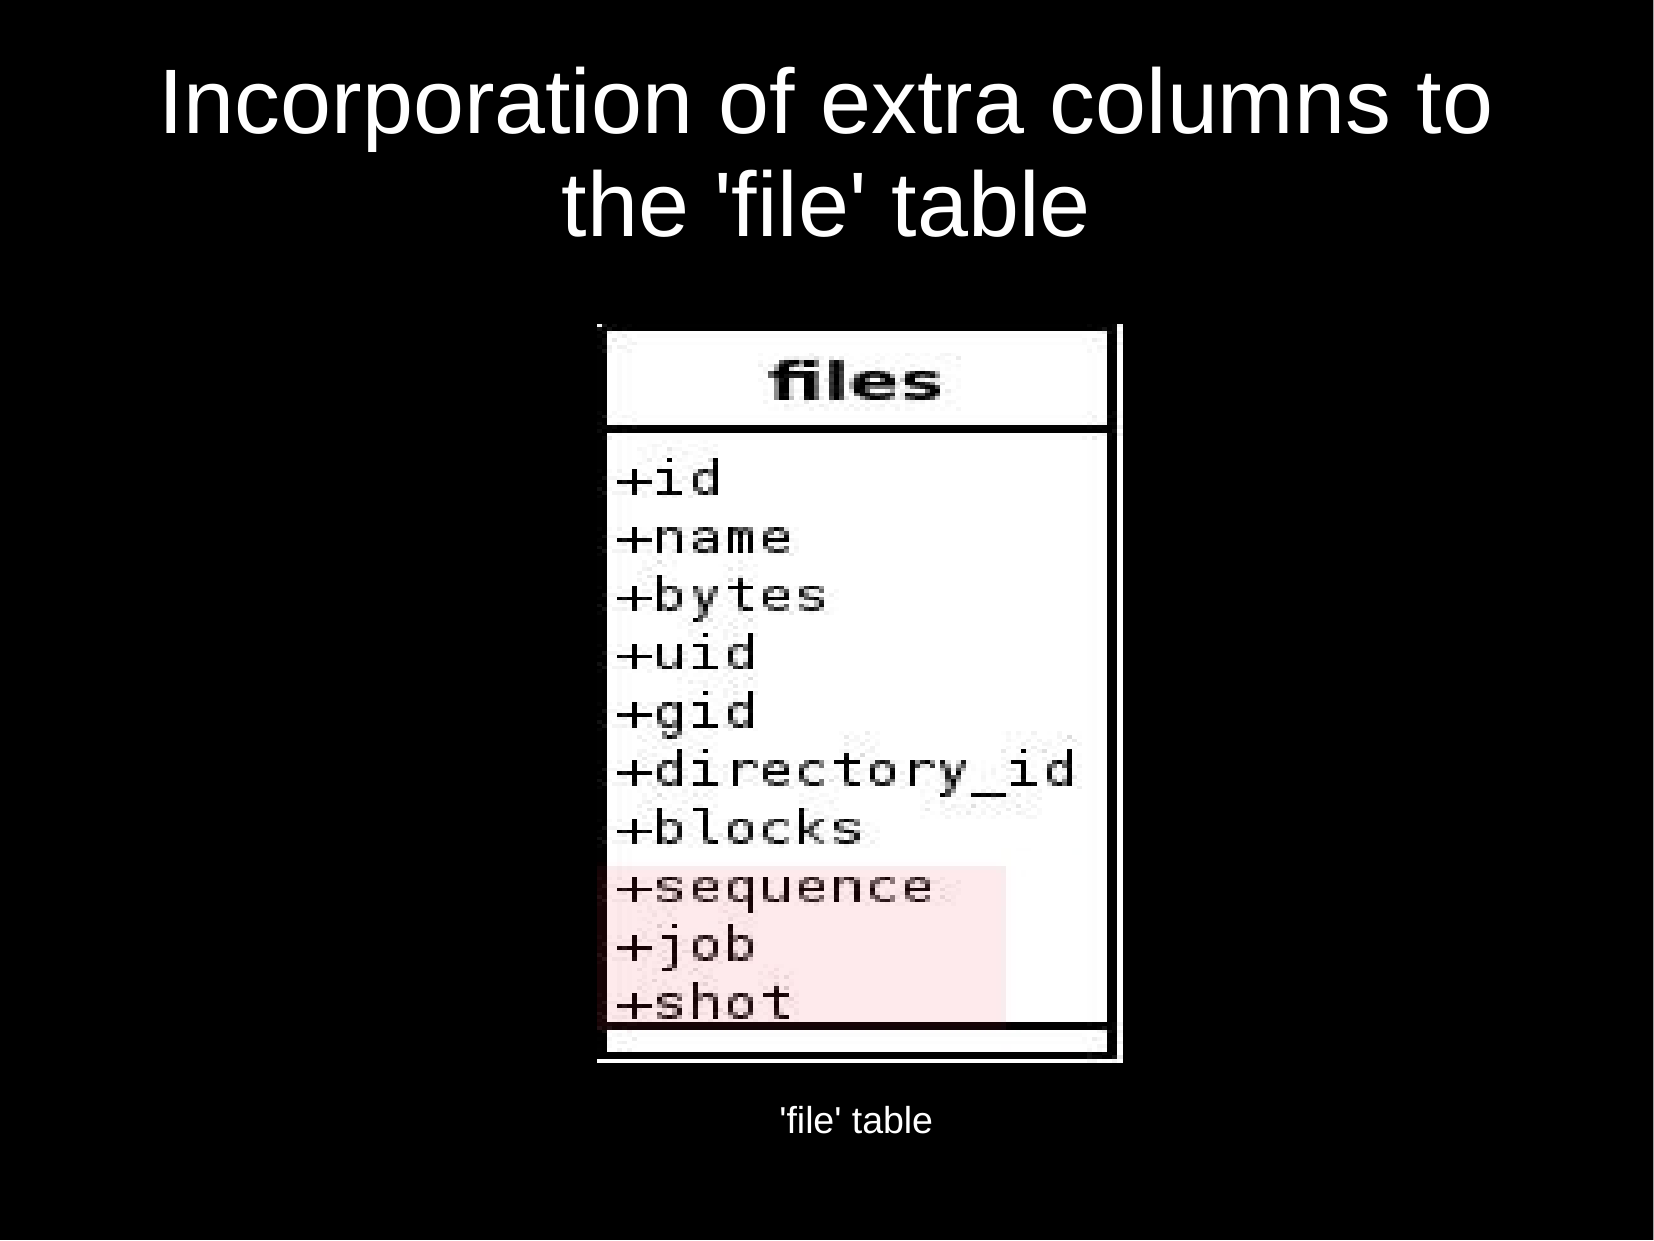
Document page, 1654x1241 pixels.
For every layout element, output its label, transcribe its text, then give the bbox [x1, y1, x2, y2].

picture [597, 324, 1123, 1063]
chart [117, 282, 1607, 1102]
text_box 'file' table [531, 1092, 1182, 1154]
title Incorporation of extra columns to the 'file' table [82, 39, 1571, 267]
